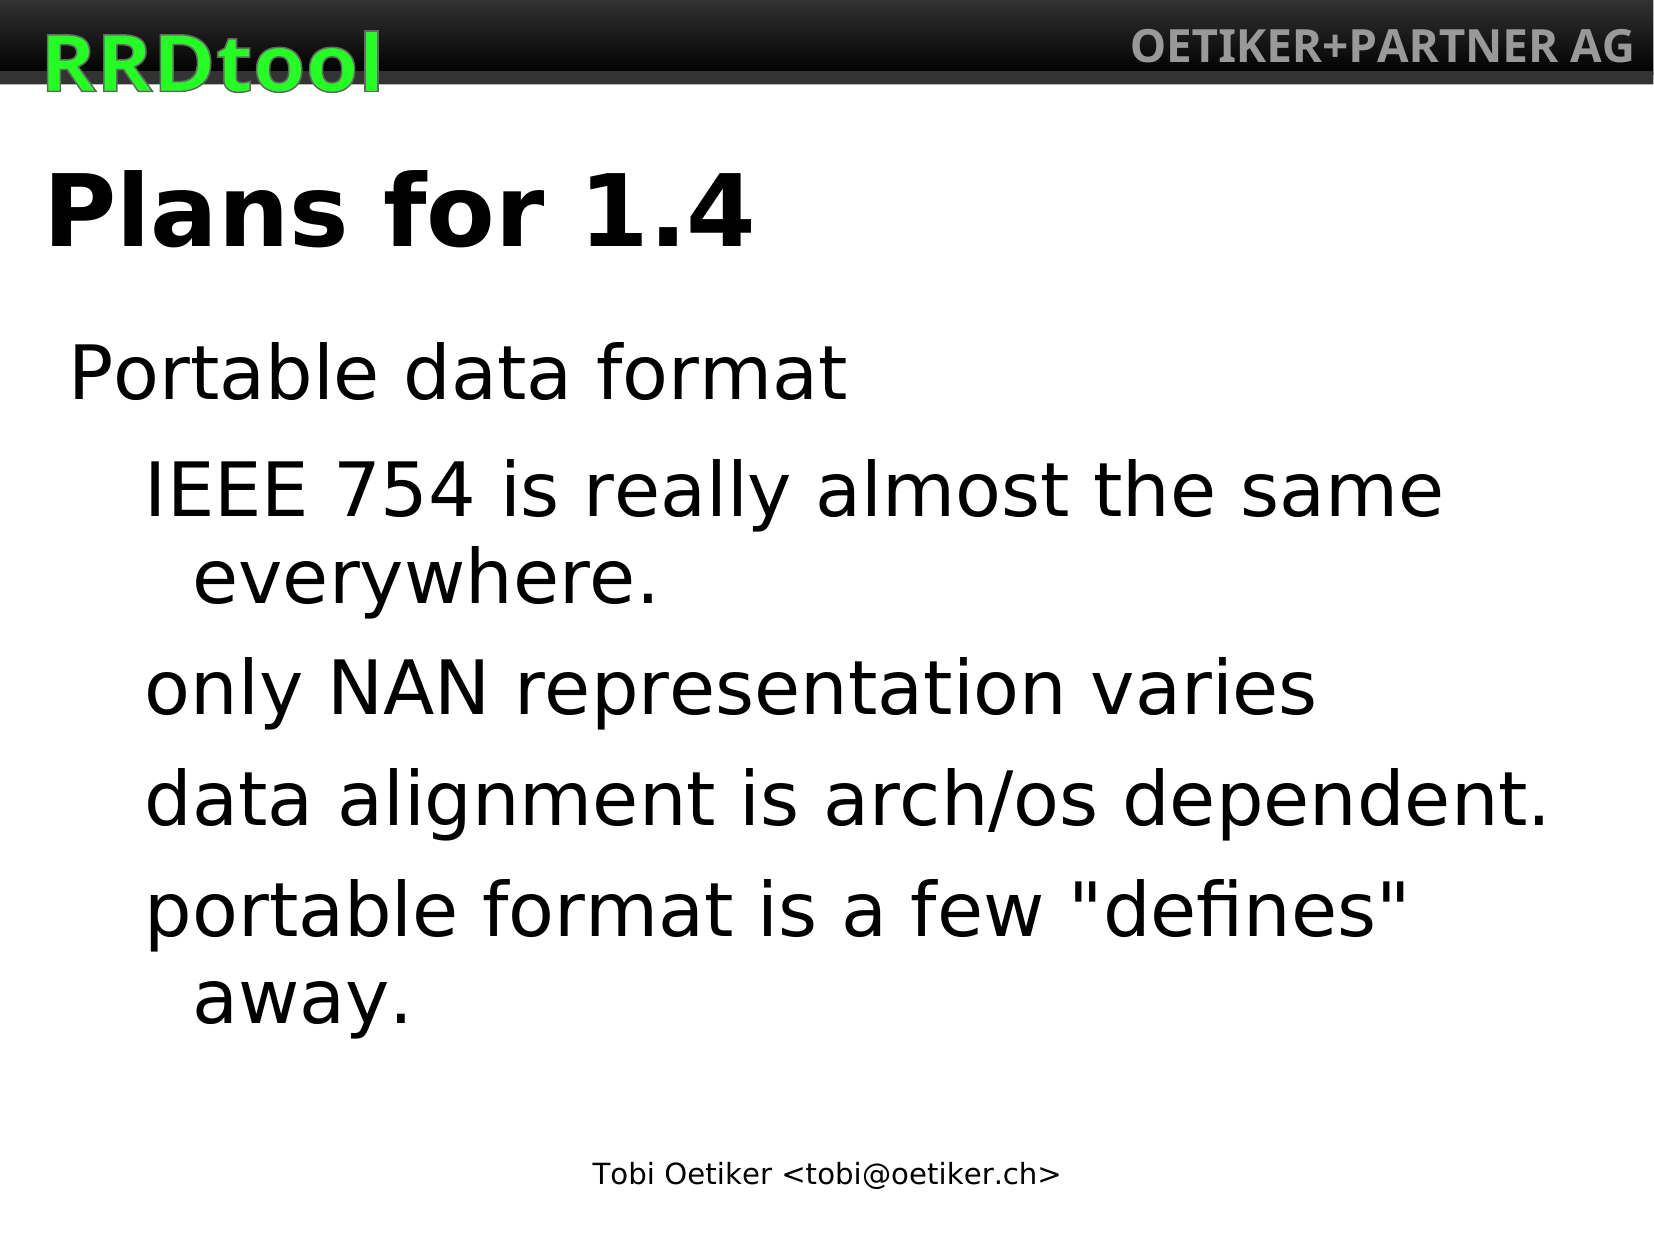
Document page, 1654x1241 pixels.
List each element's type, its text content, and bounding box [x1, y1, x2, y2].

list Portable data format IEEE 754 is really almost the same everywhere. only NAN representation varies data alignment is arch/os dependent. portable format is a few "defines" away. [50, 329, 1571, 1129]
title Plans for 1.4 [43, 144, 1582, 280]
